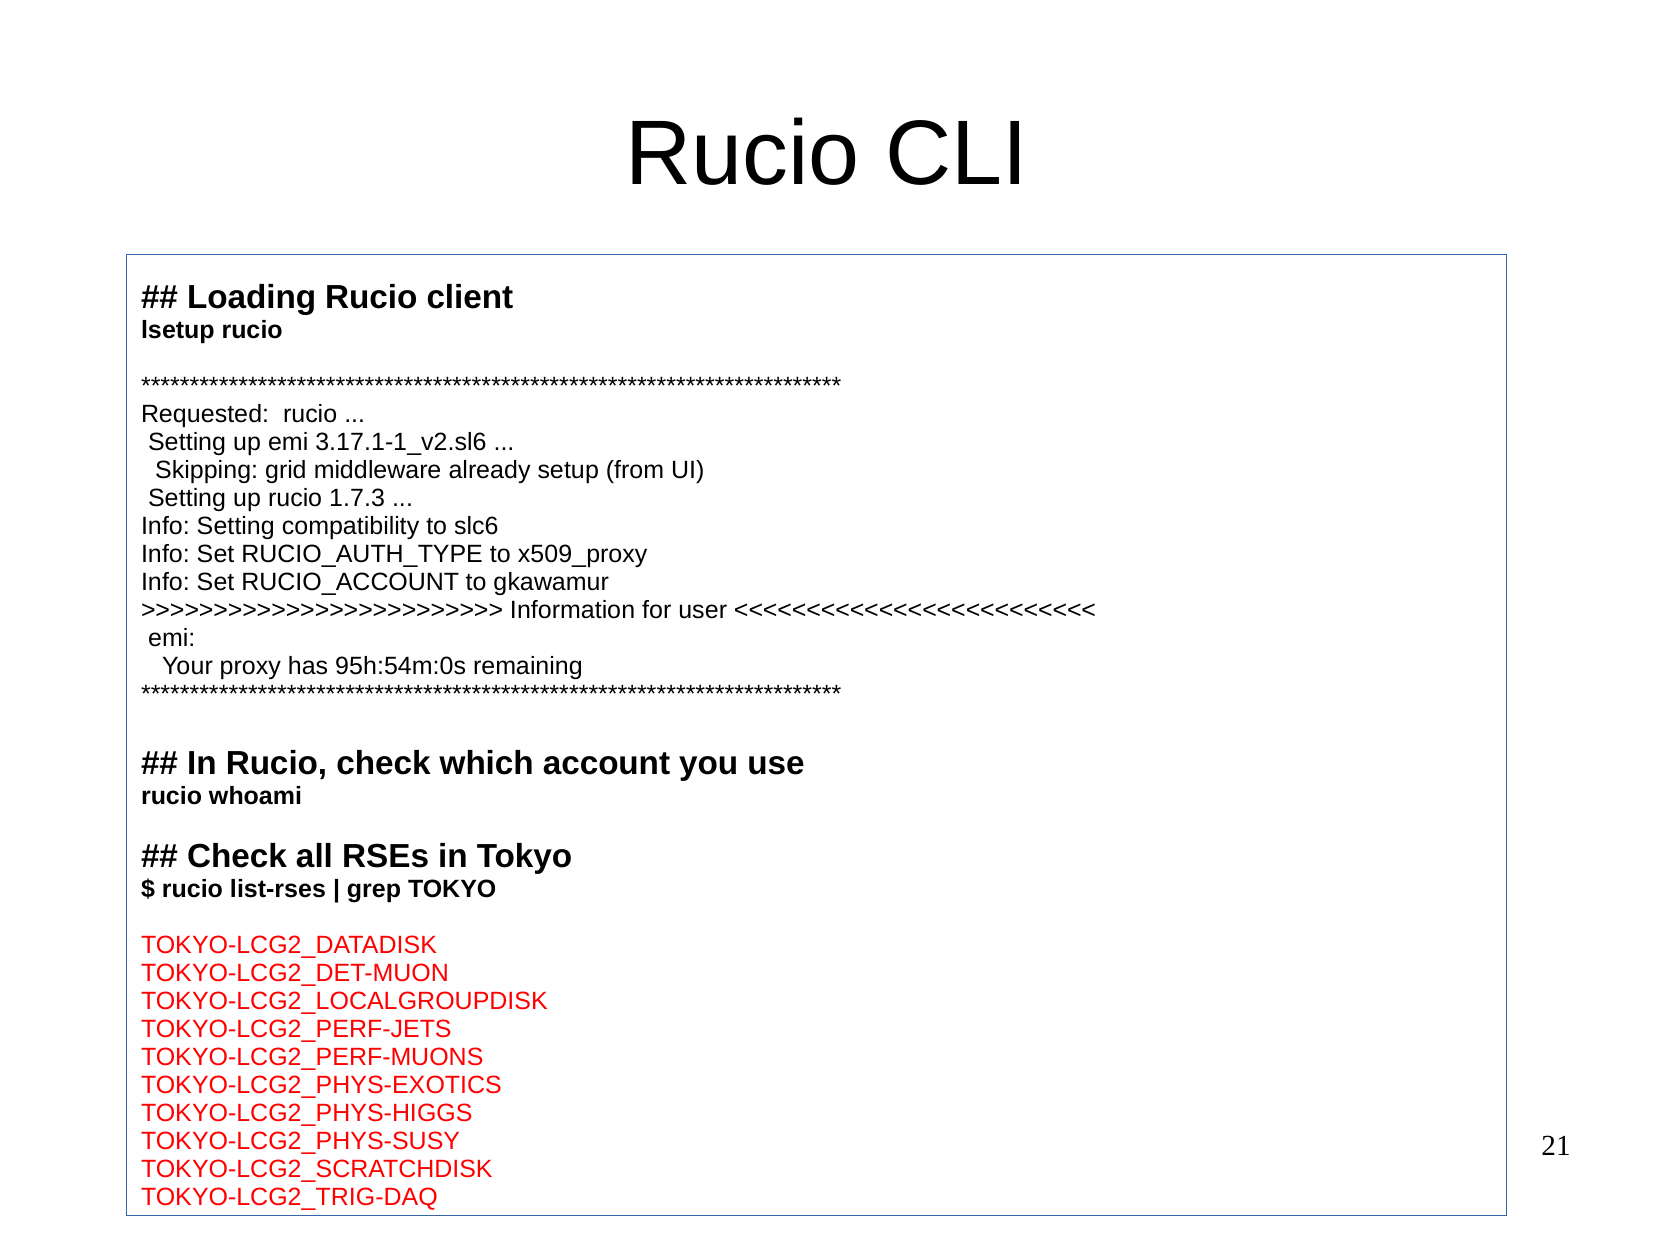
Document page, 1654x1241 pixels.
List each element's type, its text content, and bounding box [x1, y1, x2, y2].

title Rucio CLI [82, 49, 1571, 257]
text_box ## Loading Rucio client lsetup rucio ************************************************************************ Requested: rucio ... Setting up emi 3.17.1-1_v2.sl6 ... Skipping: grid middleware already setup (from UI) Setting up rucio 1.7.3 ... Info: Setting compatibility to slc6 Info: Set RUCIO_AUTH_TYPE to x509_proxy Info: Set RUCIO_ACCOUNT to gkawamur >>>>>>>>>>>>>>>>>>>>>>>>> Information for user <<<<<<<<<<<<<<<<<<<<<<<<< emi: Your proxy has 95h:54m:0s remaining ************************************************************************ ## In Rucio, check which account you use rucio whoami ## Check all RSEs in Tokyo $ rucio list-rses | grep TOKYO TOKYO-LCG2_DATADISK TOKYO-LCG2_DET-MUON TOKYO-LCG2_LOCALGROUPDISK TOKYO-LCG2_PERF-JETS TOKYO-LCG2_PERF-MUONS TOKYO-LCG2_PHYS-EXOTICS TOKYO-LCG2_PHYS-HIGGS TOKYO-LCG2_PHYS-SUSY TOKYO-LCG2_SCRATCHDISK TOKYO-LCG2_TRIG-DAQ [126, 254, 1507, 1216]
